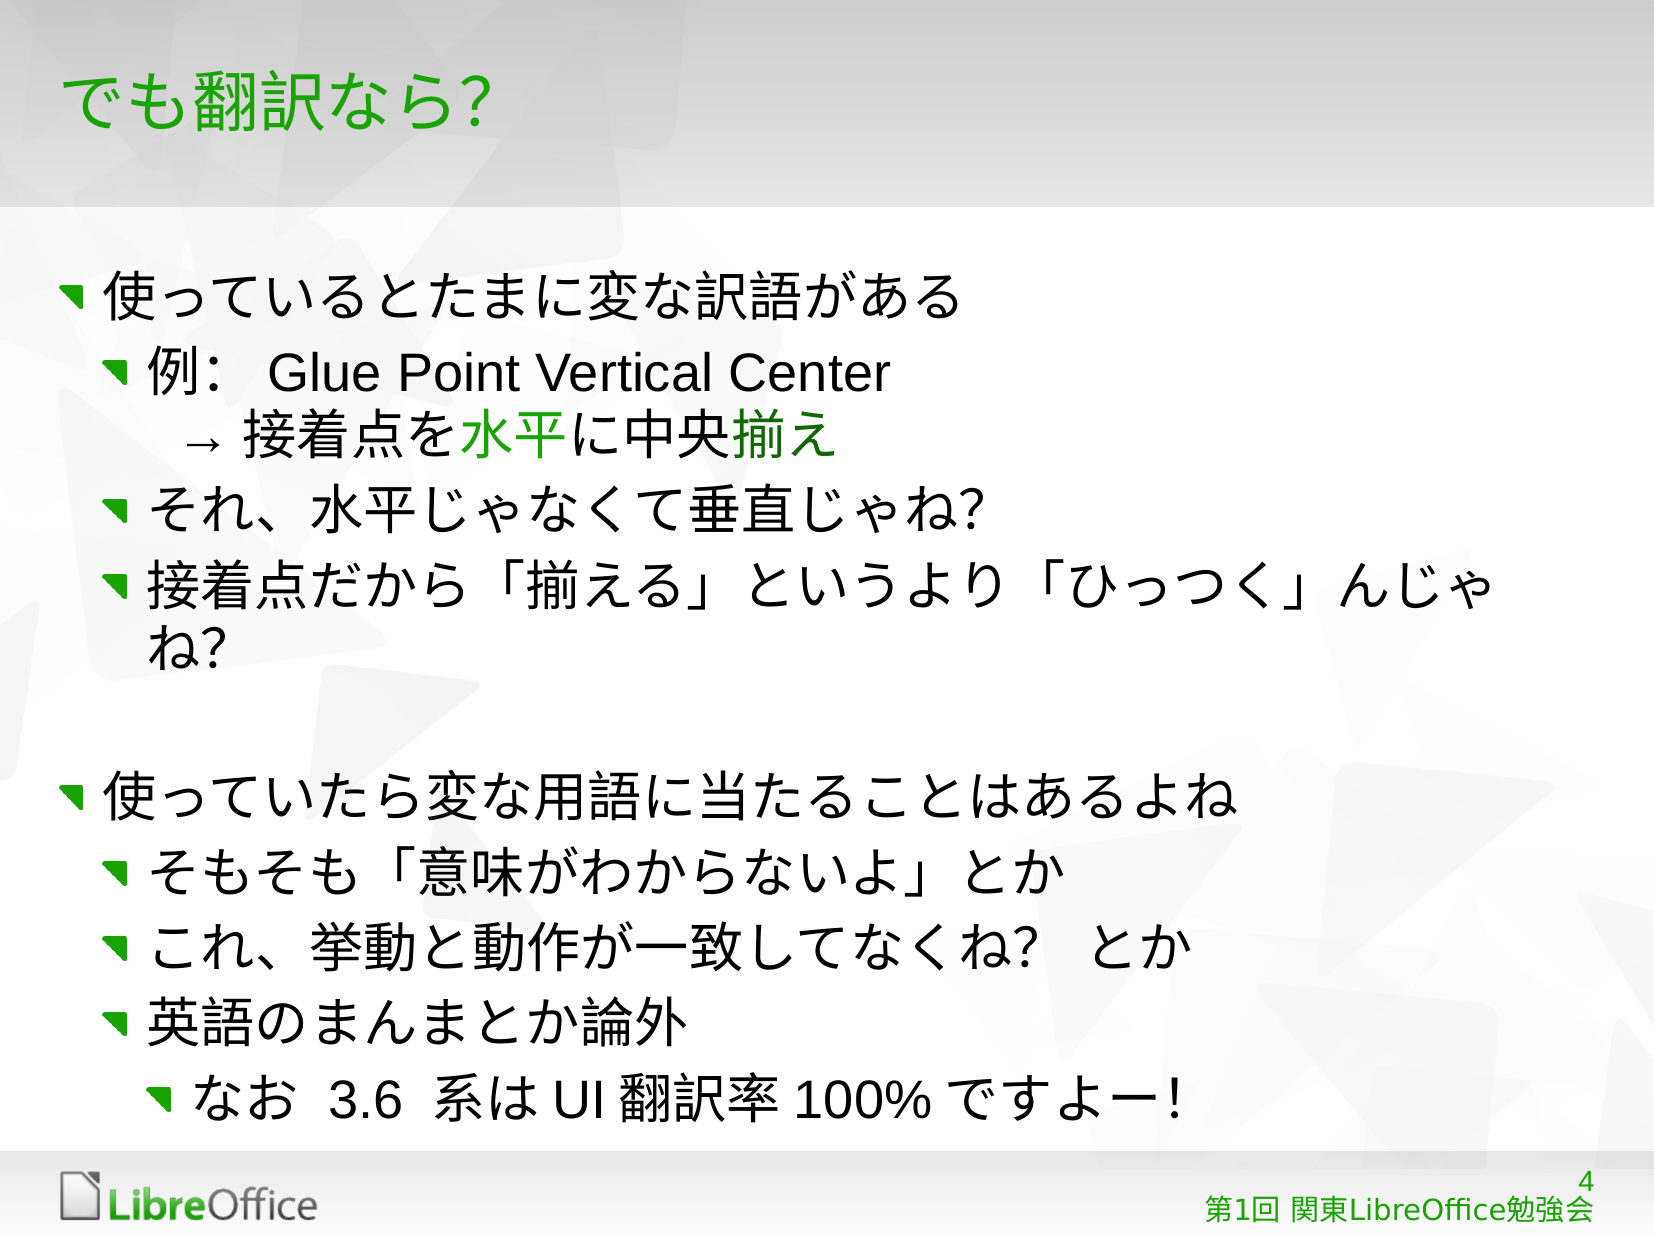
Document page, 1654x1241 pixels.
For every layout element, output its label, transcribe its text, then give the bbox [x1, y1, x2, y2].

picture [0, 0, 783, 931]
list 使っているとたまに変な訳語がある 例：Glue Point Vertical Center →接着点を水平に中央揃え それ、水平じゃなくて垂直じゃね？ 接着点だから「揃える」というより「ひっつく」んじゃね？ 使っていたら変な用語に当たることはあるよね そもそも「意味がわからないよ」とか これ、挙動と動作が一致してなくね？ とか 英語のまんまとか論外 なお 3.6 系はUI翻訳率100%ですよー！ [59, 265, 1595, 1114]
title でも翻訳なら？ [59, 29, 1595, 178]
picture [915, 548, 1654, 1169]
picture [41, 1152, 337, 1240]
